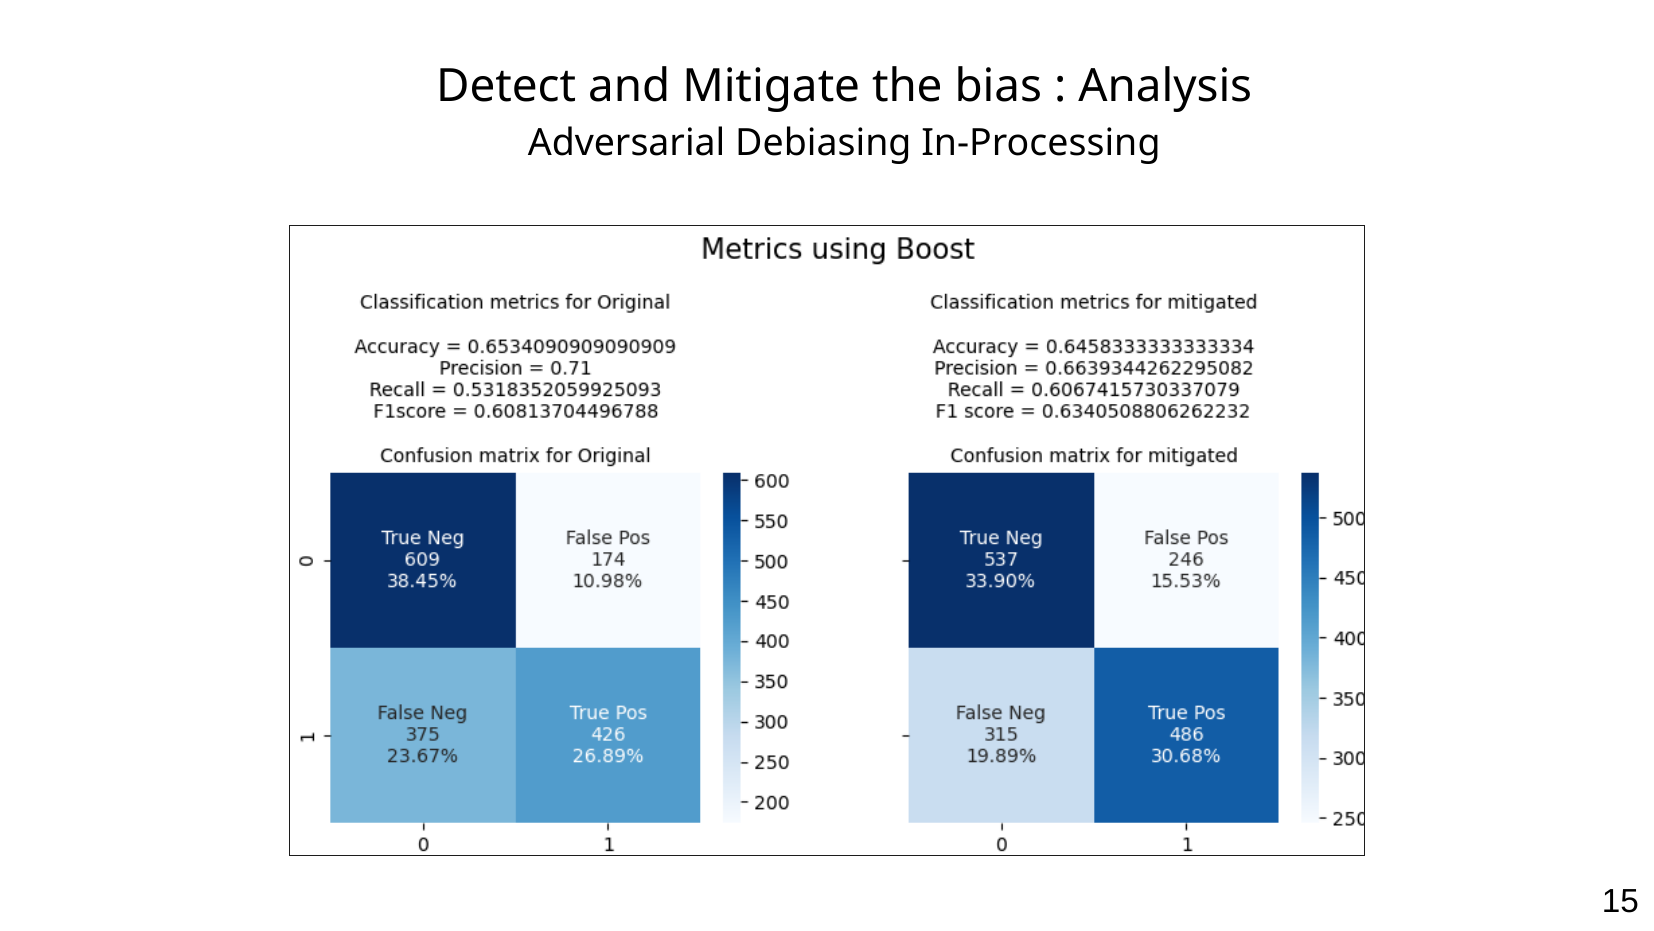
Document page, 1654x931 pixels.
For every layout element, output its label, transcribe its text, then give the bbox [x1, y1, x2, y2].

text_box <number> [1024, 874, 1654, 931]
text_box Detect and Mitigate the bias : Analysis Adversarial Debiasing In-Processing [376, 45, 1277, 174]
picture [289, 225, 1365, 856]
